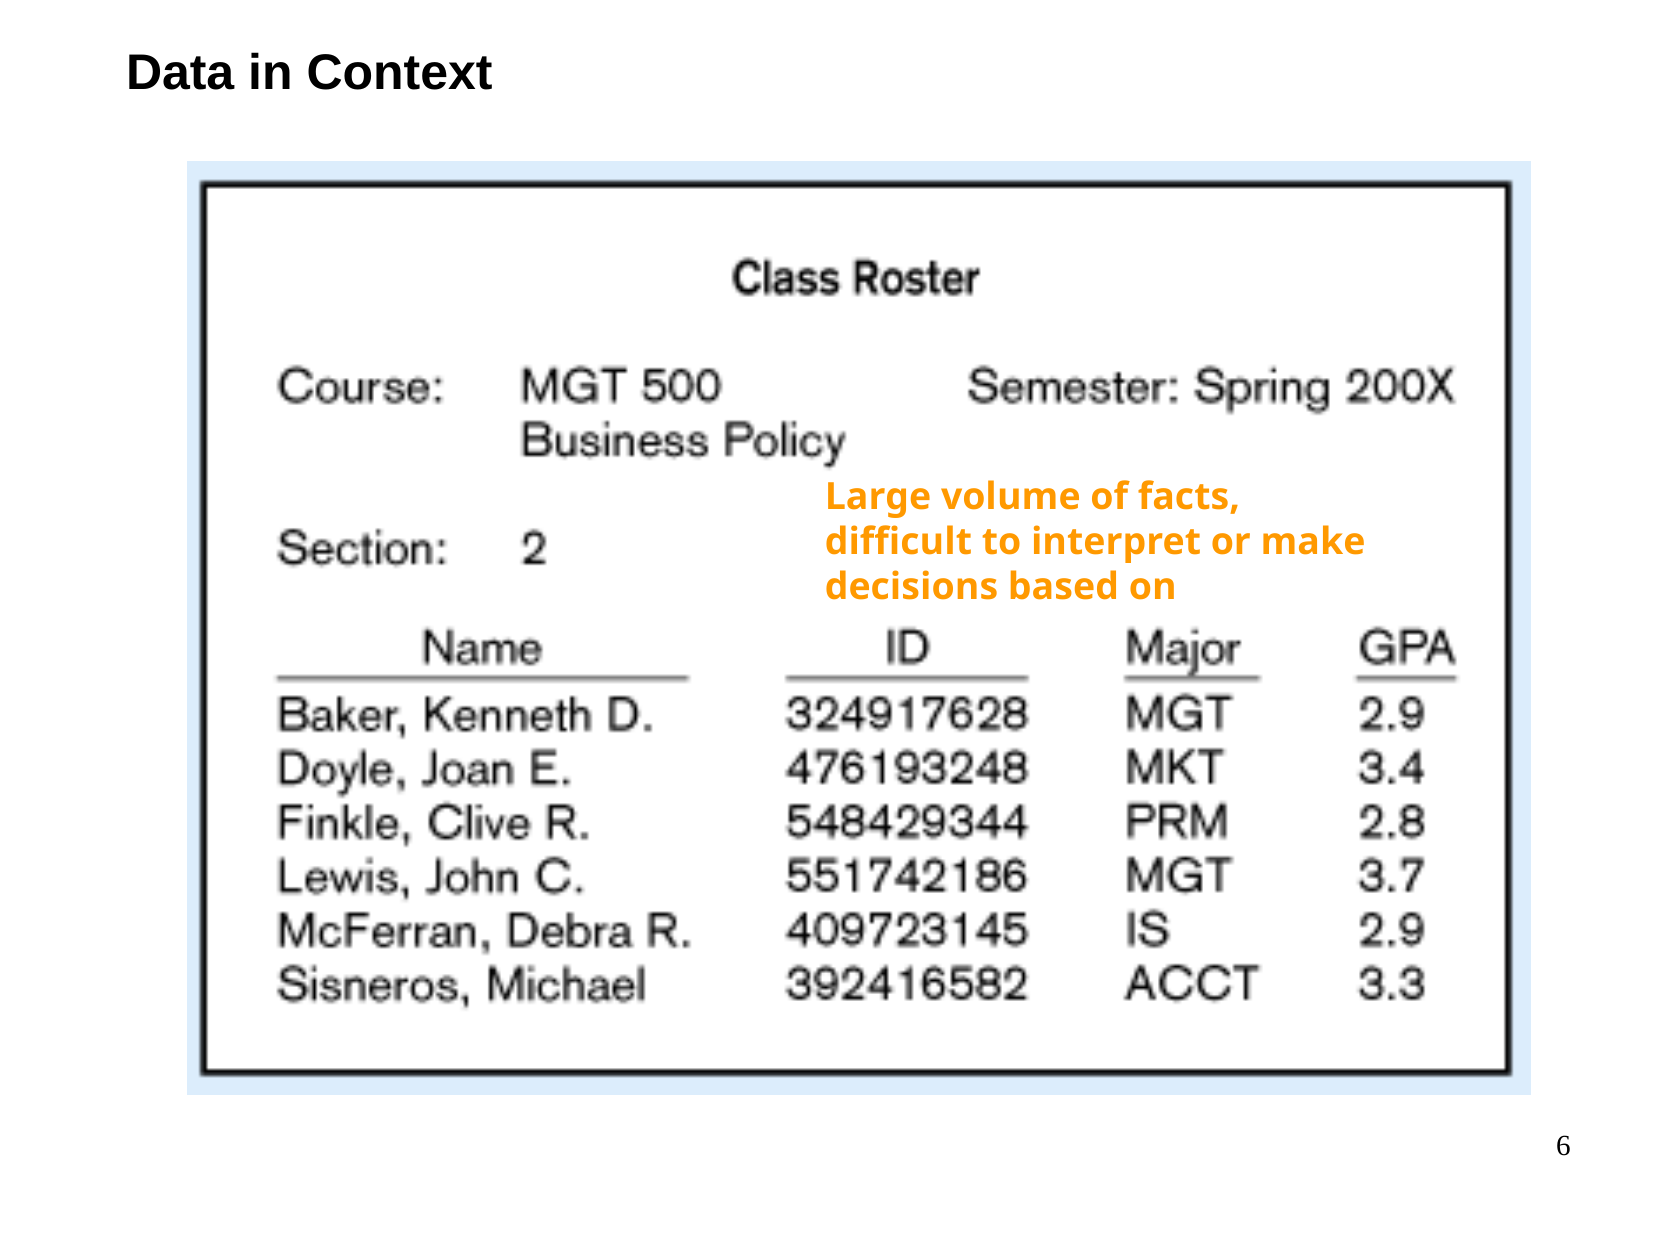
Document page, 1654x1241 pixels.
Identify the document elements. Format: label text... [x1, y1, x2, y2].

picture [187, 161, 1531, 1096]
text_box Large volume of facts, difficult to interpret or make decisions based on [810, 464, 1411, 616]
text_box Data in Context [97, 31, 508, 107]
